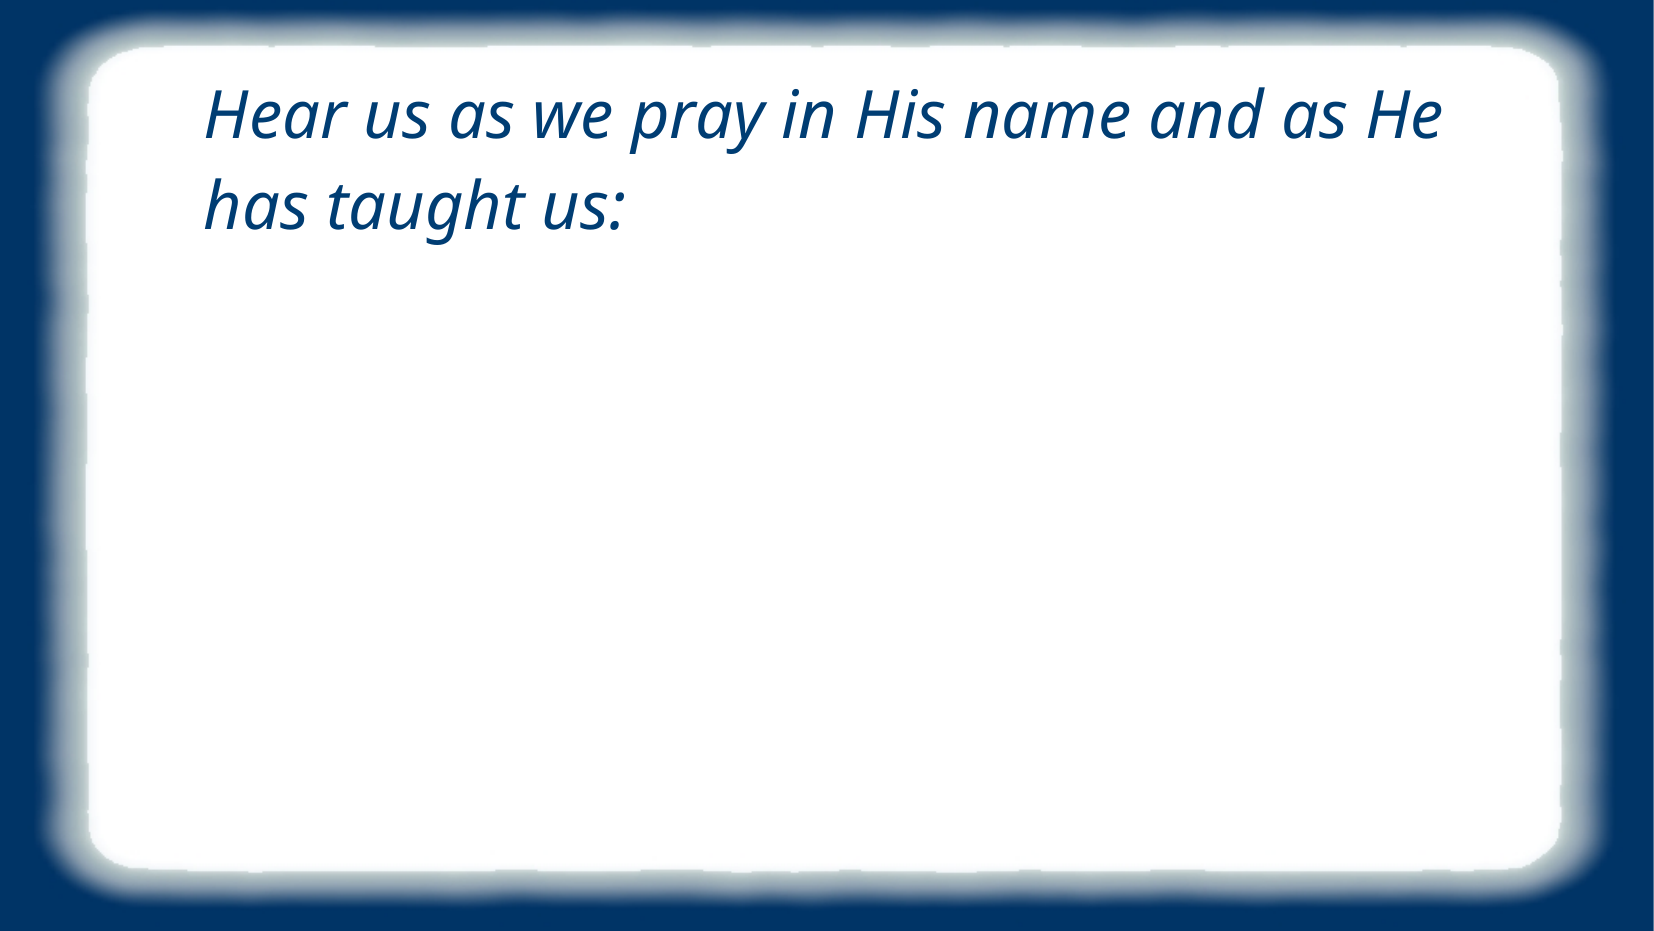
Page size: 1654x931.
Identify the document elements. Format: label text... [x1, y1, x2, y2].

picture [0, 0, 1654, 931]
text_box Hear us as we pray in His name and as He has taught us: [120, 60, 1531, 253]
